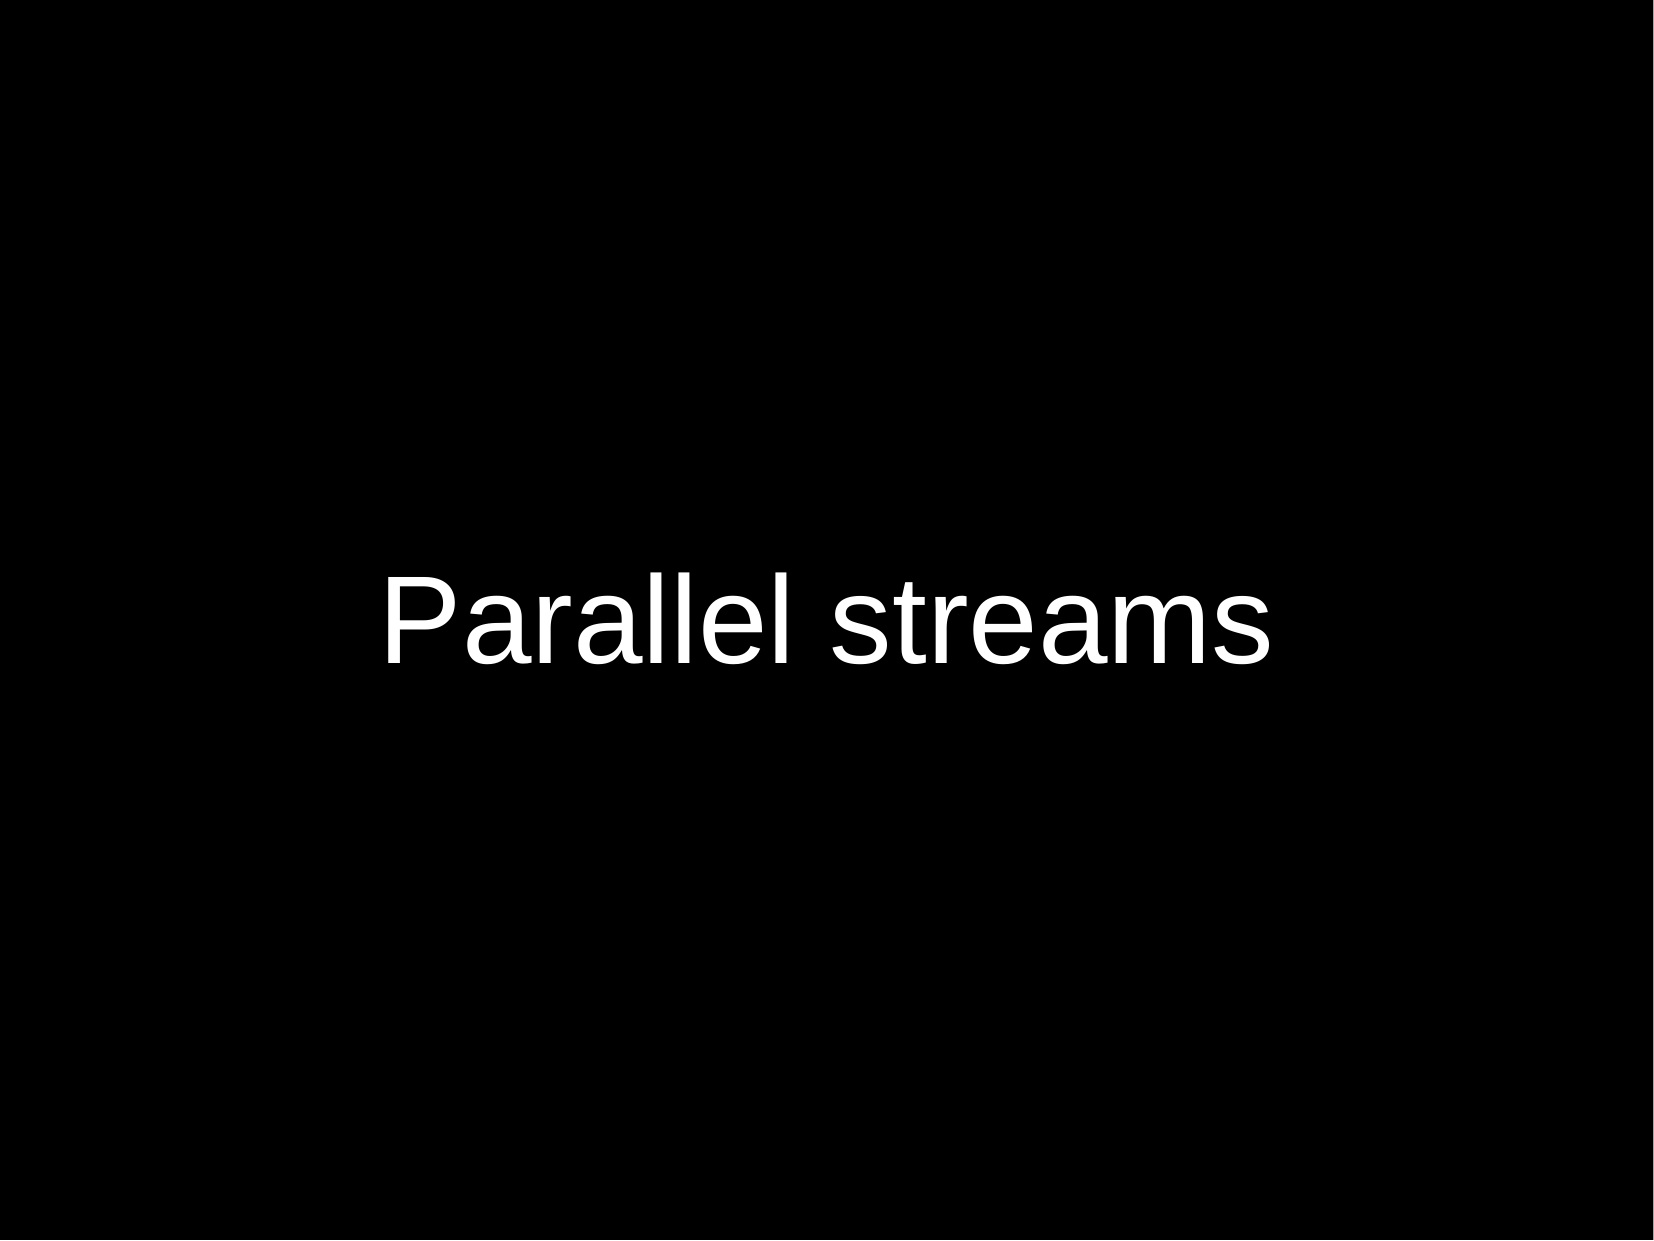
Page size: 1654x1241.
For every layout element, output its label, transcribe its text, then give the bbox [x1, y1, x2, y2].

subtitle Parallel streams [0, 0, 1654, 1241]
